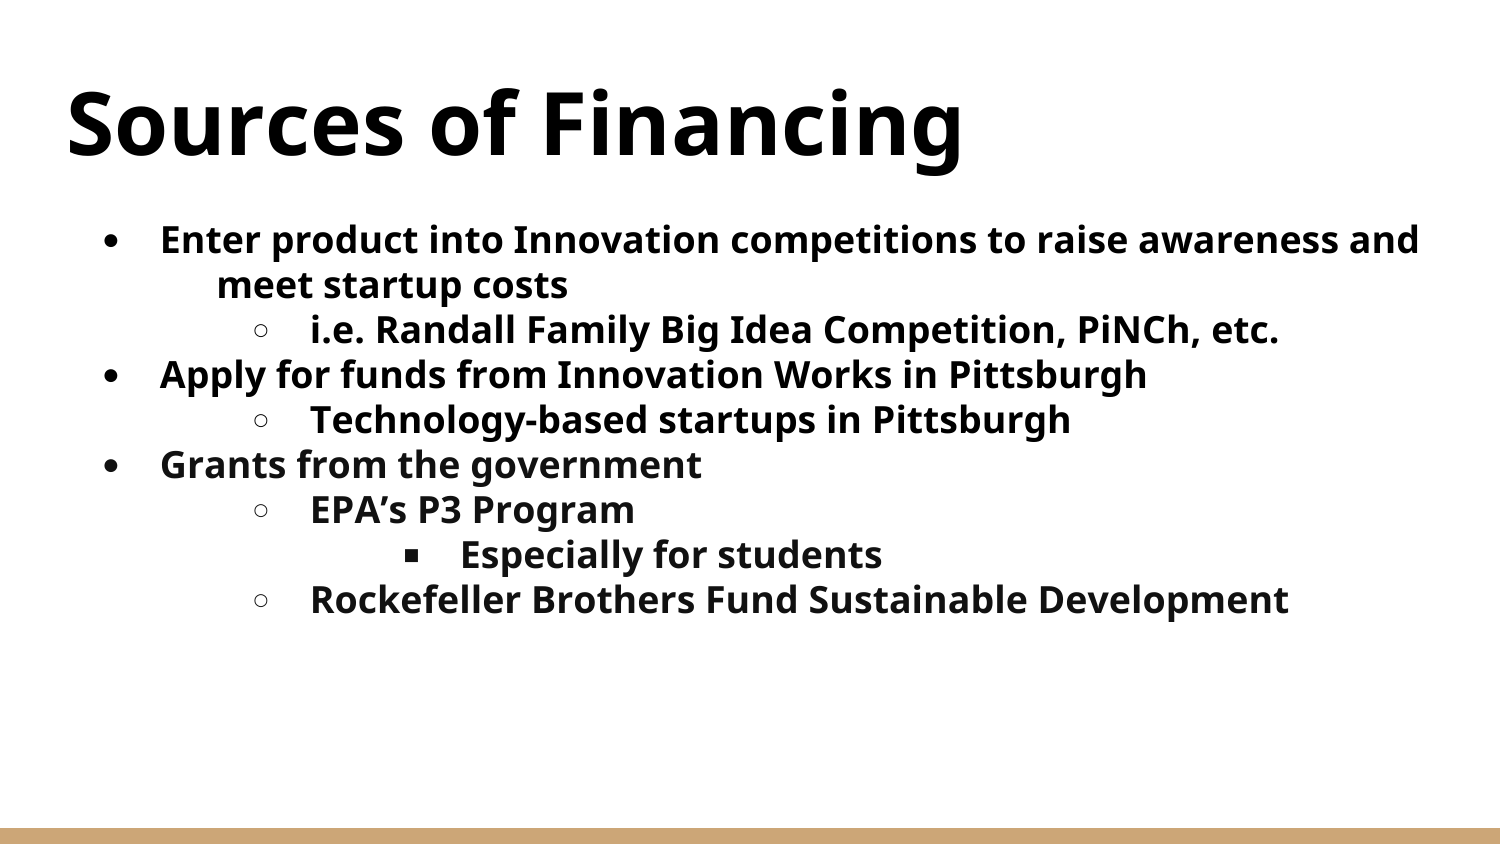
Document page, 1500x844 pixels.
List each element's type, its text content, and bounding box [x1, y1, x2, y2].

list Enter product into Innovation competitions to raise awareness and meet startup costs i.e. Randall Family Big Idea Competition, PiNCh, etc. Apply for funds from Innovation Works in Pittsburgh Technology-based startups in Pittsburgh Grants from the government EPA’s P3 Program Especially for students Rockefeller Brothers Fund Sustainable Development [51, 200, 1449, 752]
title Sources of Financing [51, 51, 1449, 189]
